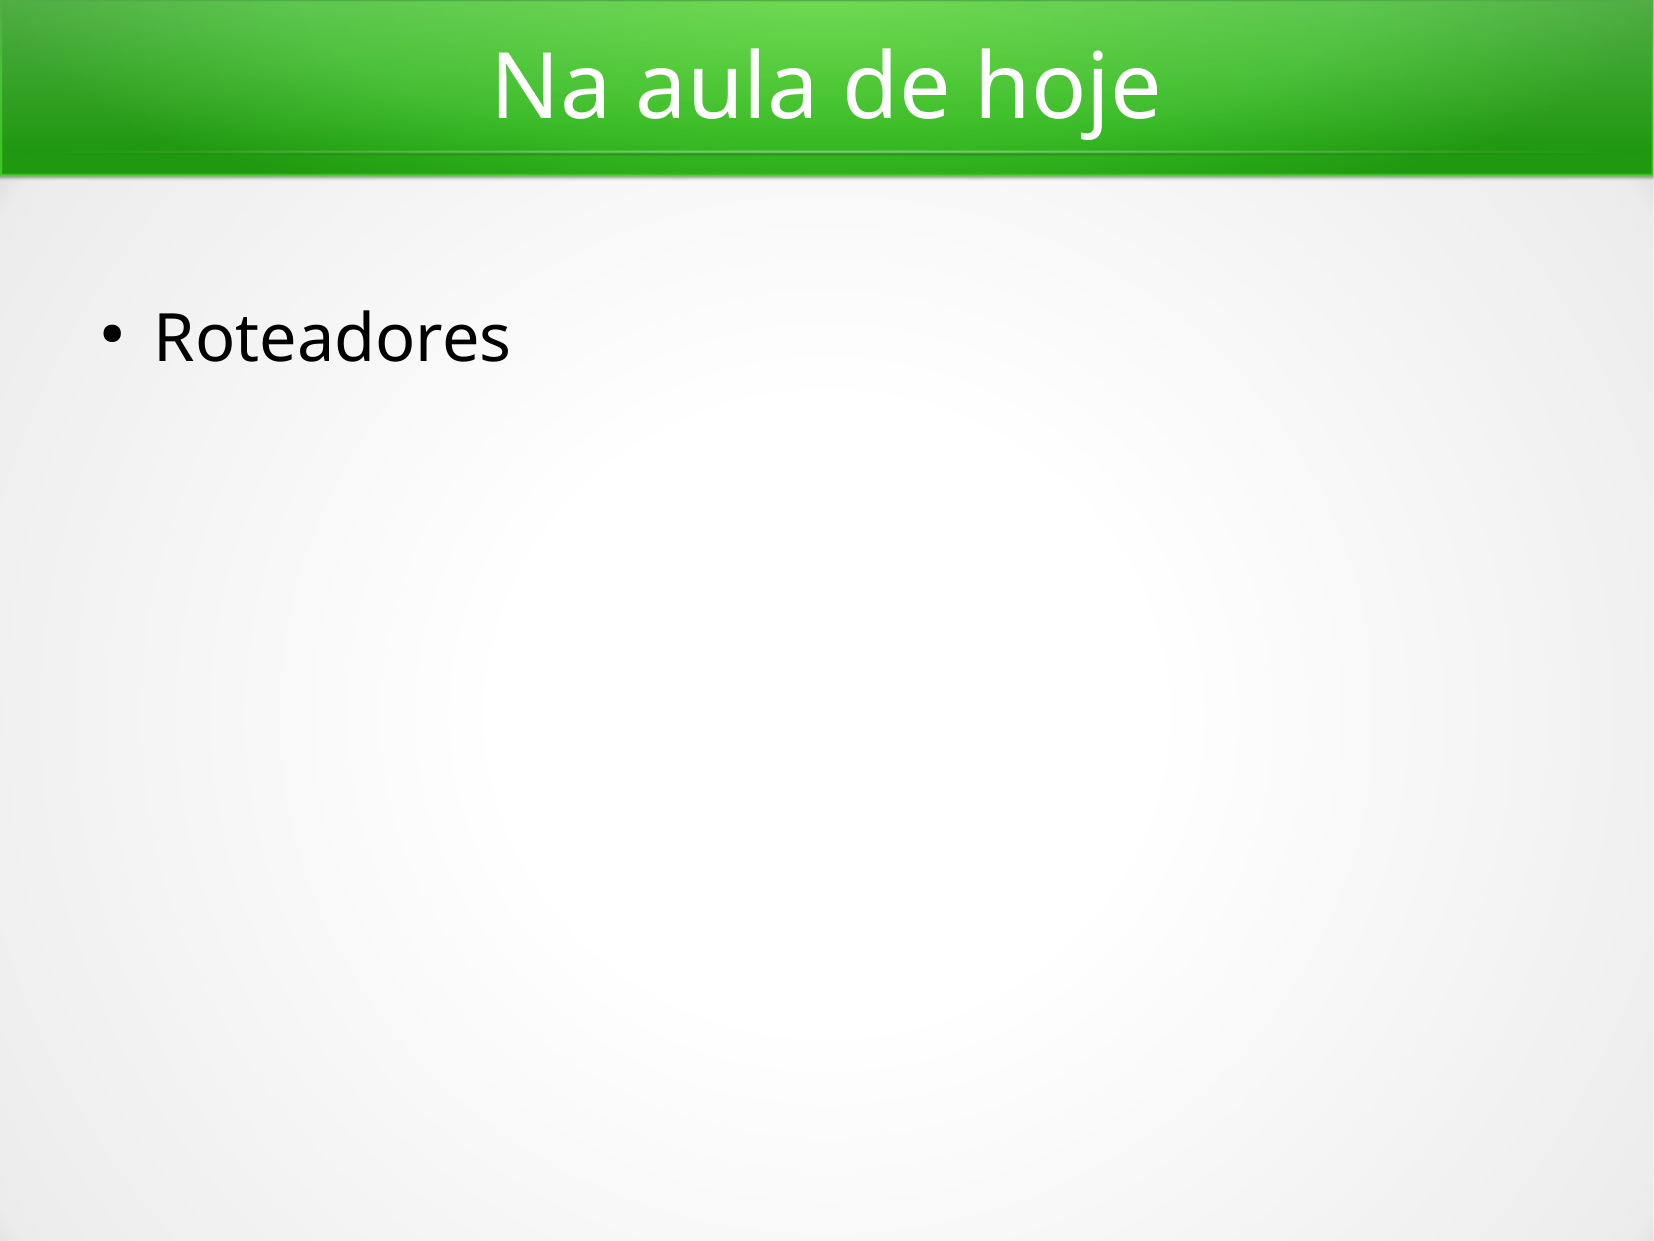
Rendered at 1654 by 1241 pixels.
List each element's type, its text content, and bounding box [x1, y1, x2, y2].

title Na aula de hoje [82, 11, 1571, 154]
picture [0, 0, 1654, 1241]
list Roteadores [82, 290, 1571, 1010]
